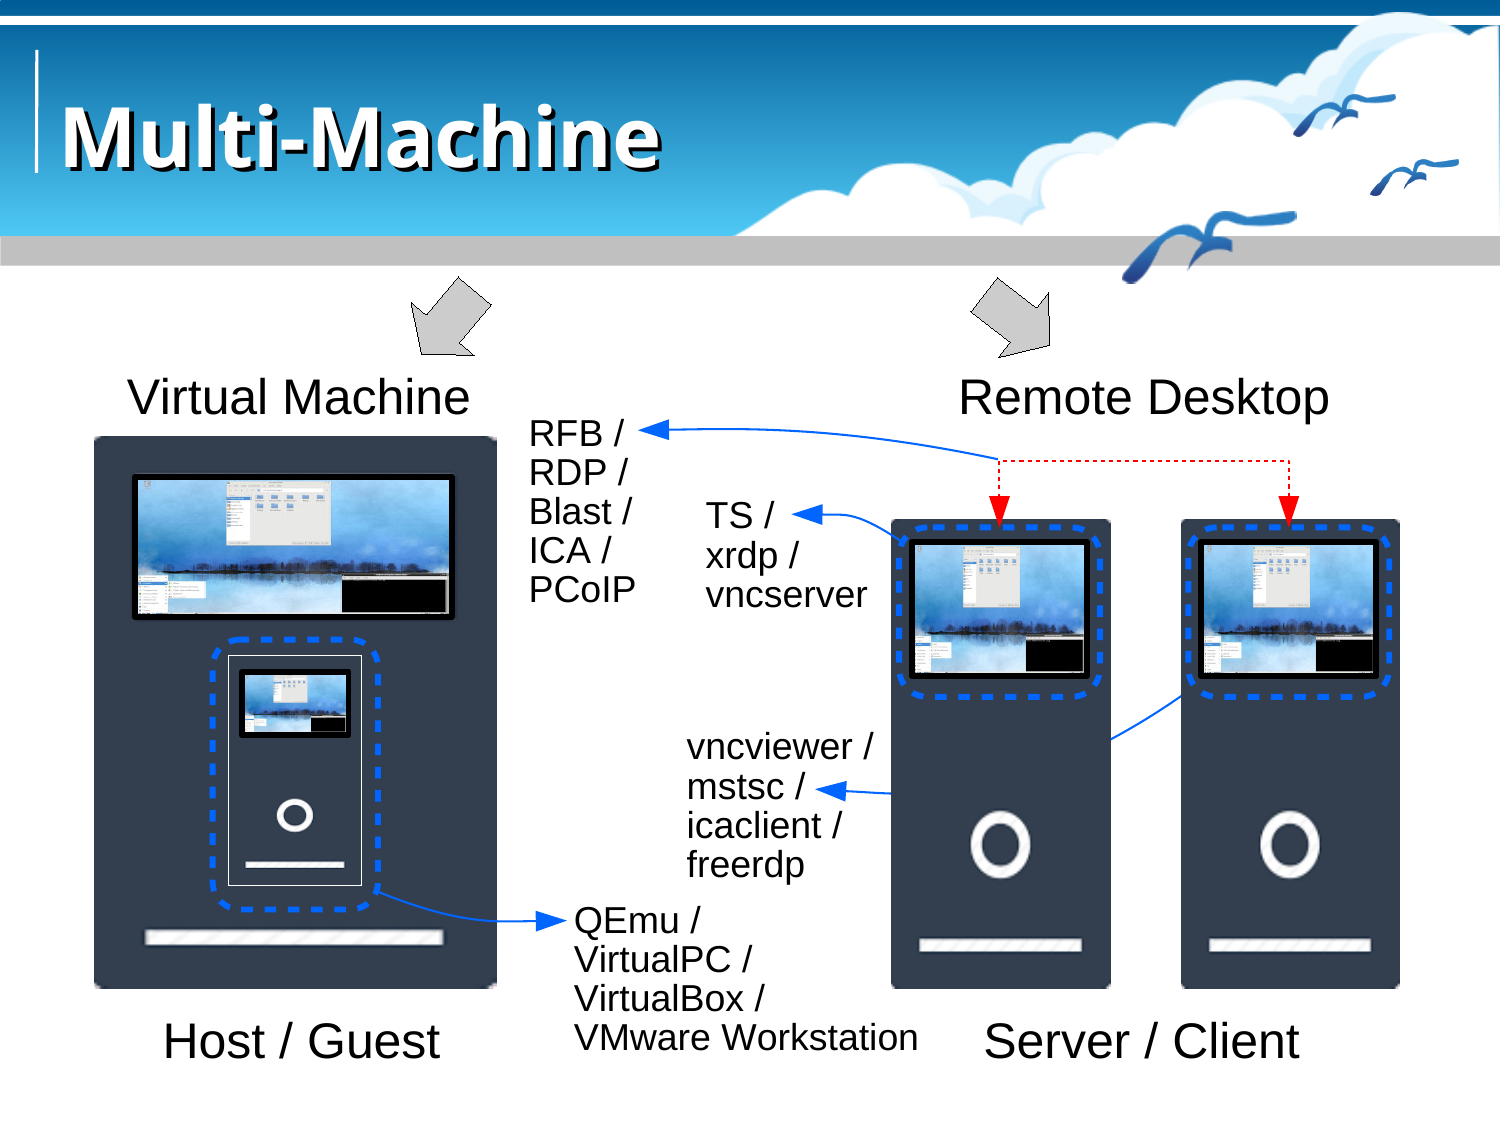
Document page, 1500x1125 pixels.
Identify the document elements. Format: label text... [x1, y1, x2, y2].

text_box Server / Client [968, 1009, 1323, 1077]
text_box vncviewer / mstsc / icaclient / freerdp [671, 721, 891, 893]
text_box QEmu / VirtualPC / VirtualBox / VMware Workstation [559, 894, 939, 1066]
title Multi-Machine [59, 86, 1465, 186]
text_box Remote Desktop [943, 366, 1359, 433]
text_box TS / xrdp / vncserver [690, 490, 892, 662]
picture [914, 544, 1084, 674]
picture [1181, 519, 1400, 989]
text_box Host / Guest [147, 1009, 479, 1077]
text_box [411, 276, 492, 356]
text_box Virtual Machine [112, 366, 514, 433]
picture [891, 519, 1111, 989]
picture [94, 436, 497, 989]
text_box RFB / RDP / Blast / ICA / PCoIP [513, 407, 680, 618]
picture [730, 12, 1500, 284]
text_box [970, 277, 1050, 358]
